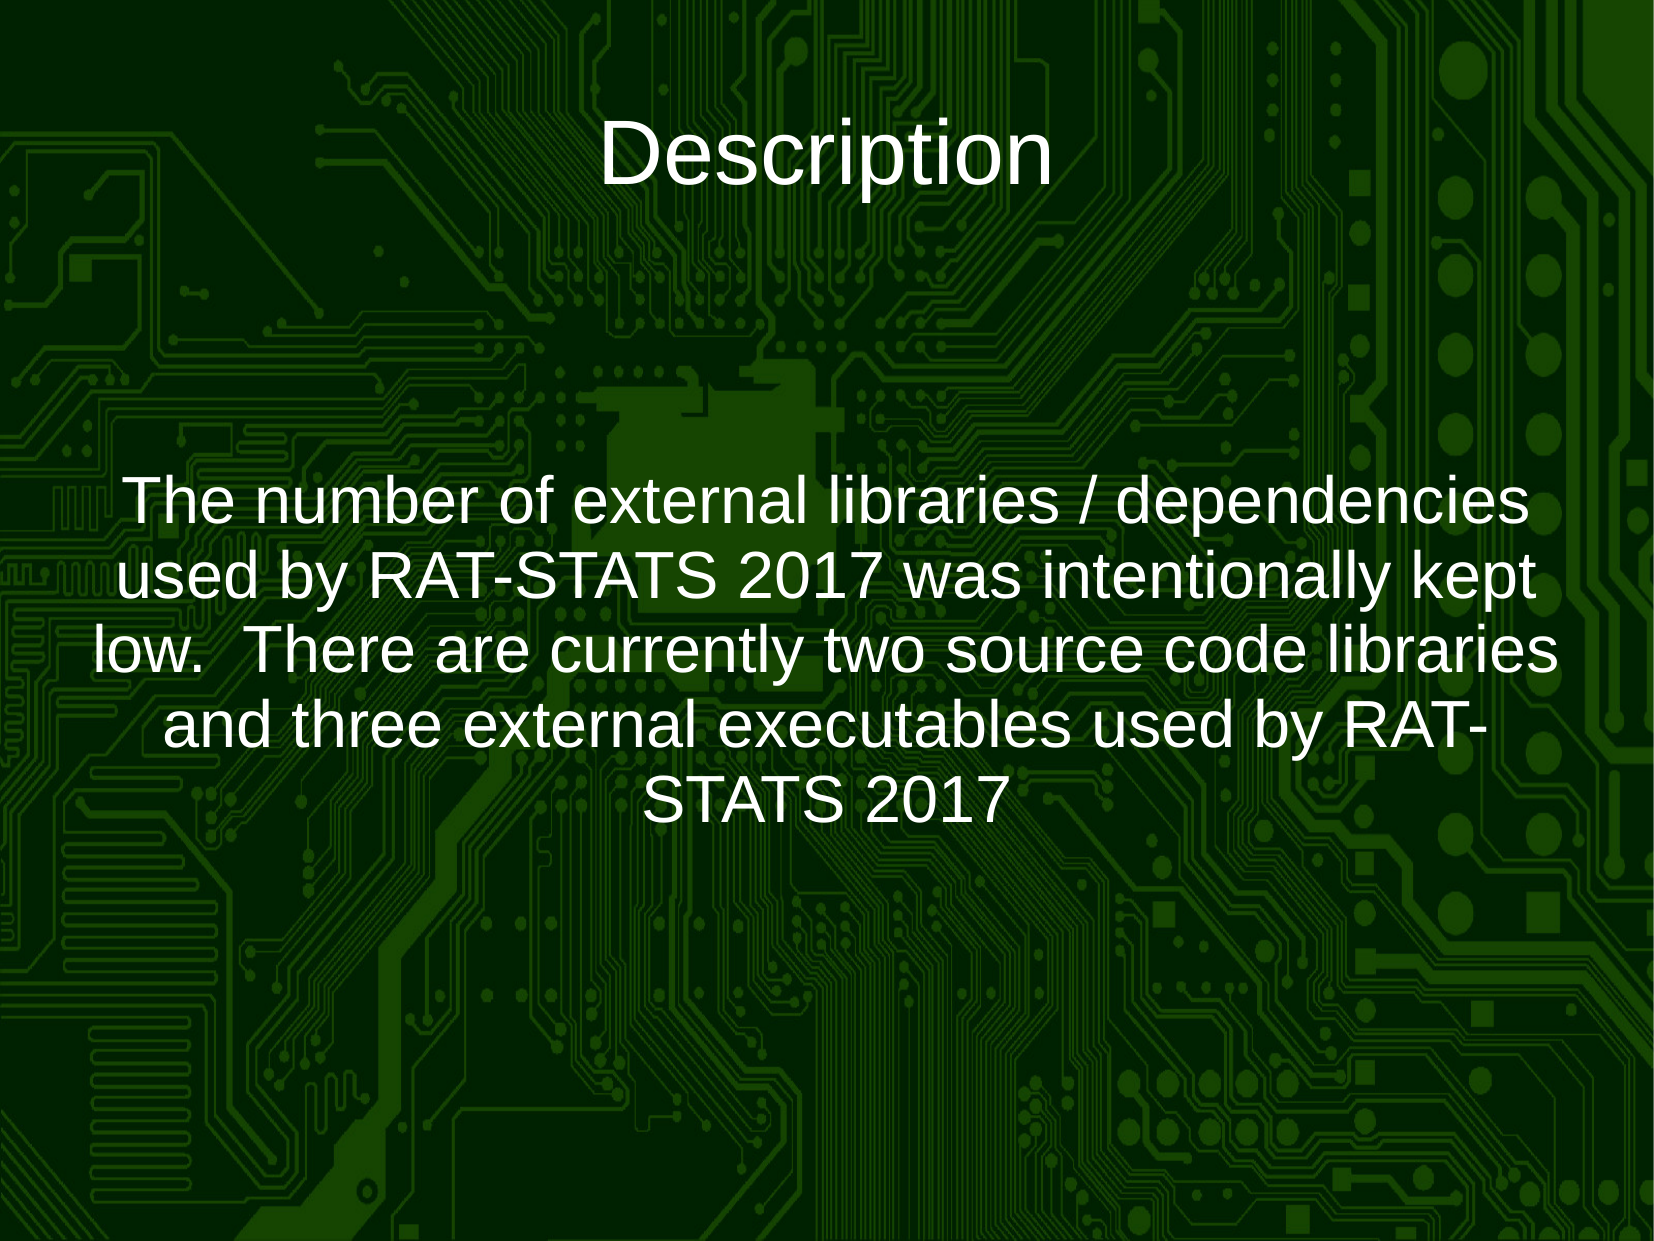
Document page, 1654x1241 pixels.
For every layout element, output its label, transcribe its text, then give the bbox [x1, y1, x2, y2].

picture [0, 0, 1654, 1241]
subtitle The number of external libraries / dependencies used by RAT-STATS 2017 was intentionally kept low. There are currently two source code libraries and three external executables used by RAT-STATS 2017 [82, 290, 1571, 1010]
title Description [82, 49, 1571, 257]
